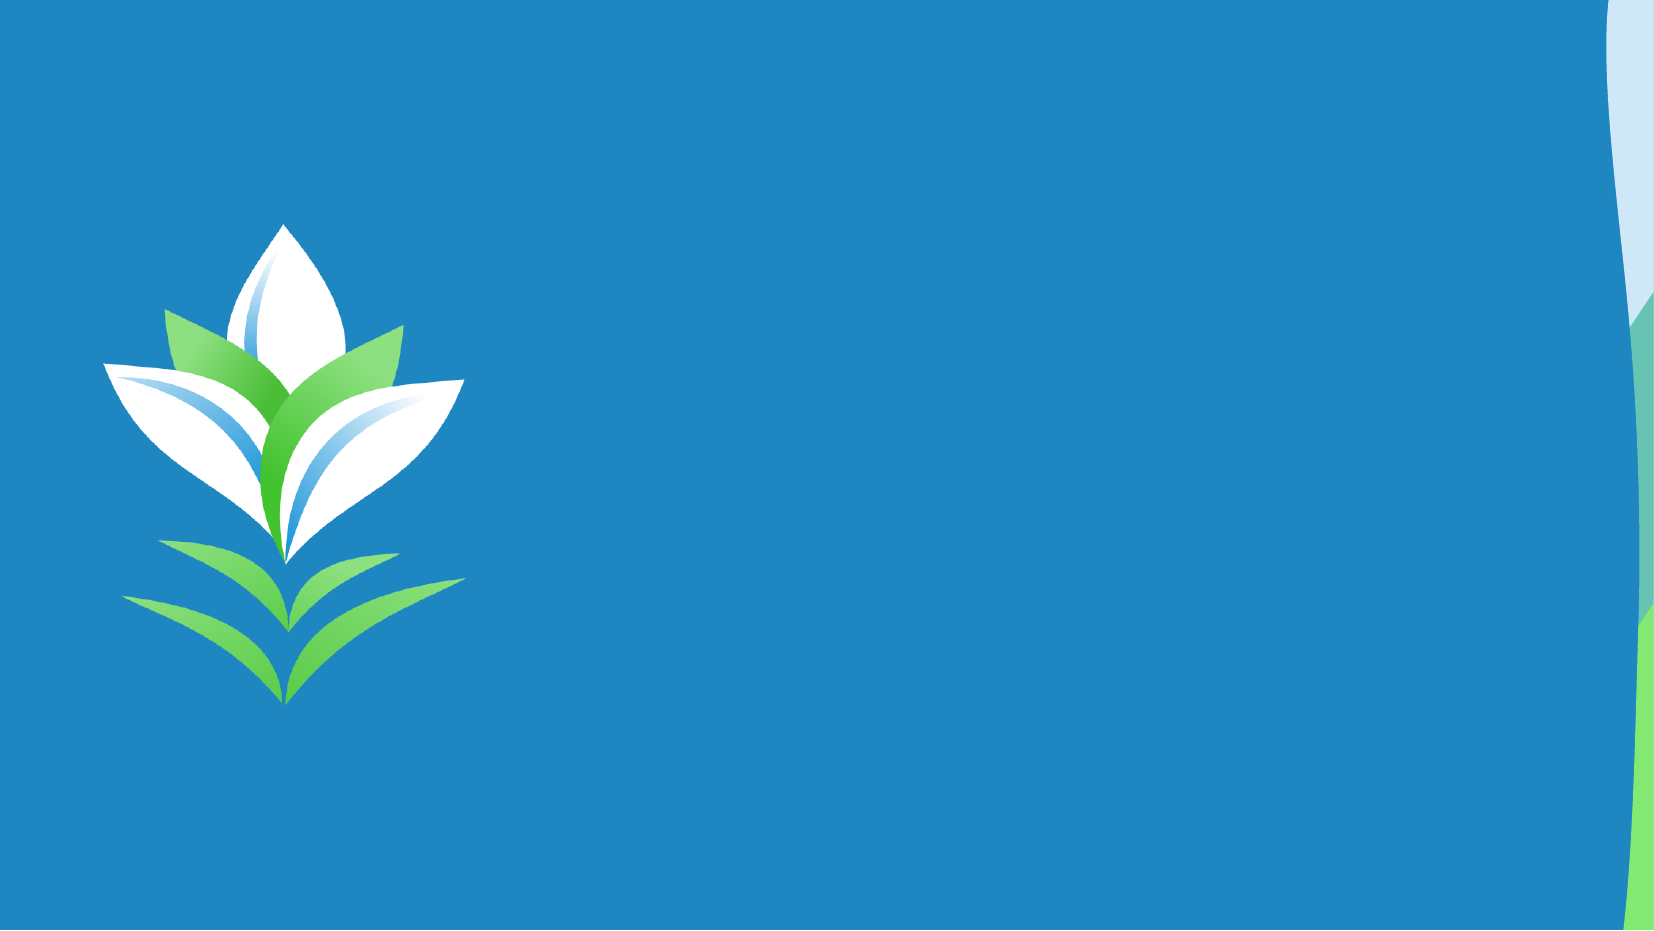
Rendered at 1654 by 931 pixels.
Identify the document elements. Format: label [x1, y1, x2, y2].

picture [103, 224, 466, 706]
